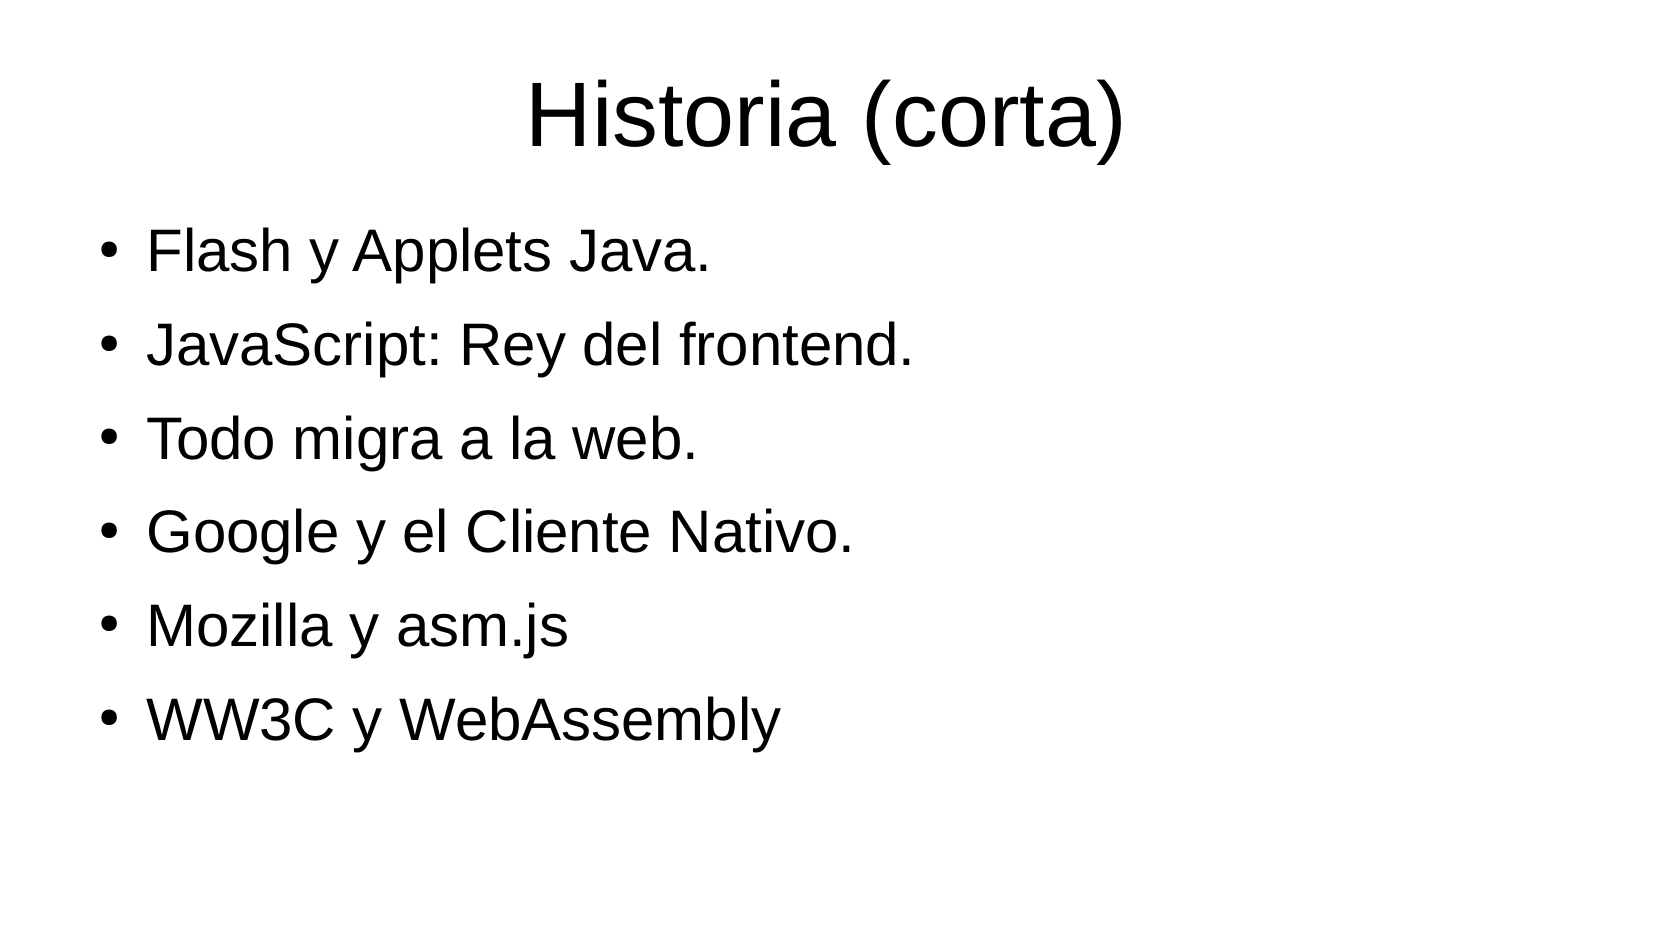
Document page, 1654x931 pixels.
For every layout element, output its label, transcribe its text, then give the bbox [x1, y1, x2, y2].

title Historia (corta) [82, 37, 1571, 193]
list Flash y Applets Java. JavaScript: Rey del frontend. Todo migra a la web. Google y el Cliente Nativo. Mozilla y asm.js WW3C y WebAssembly [82, 217, 1571, 758]
